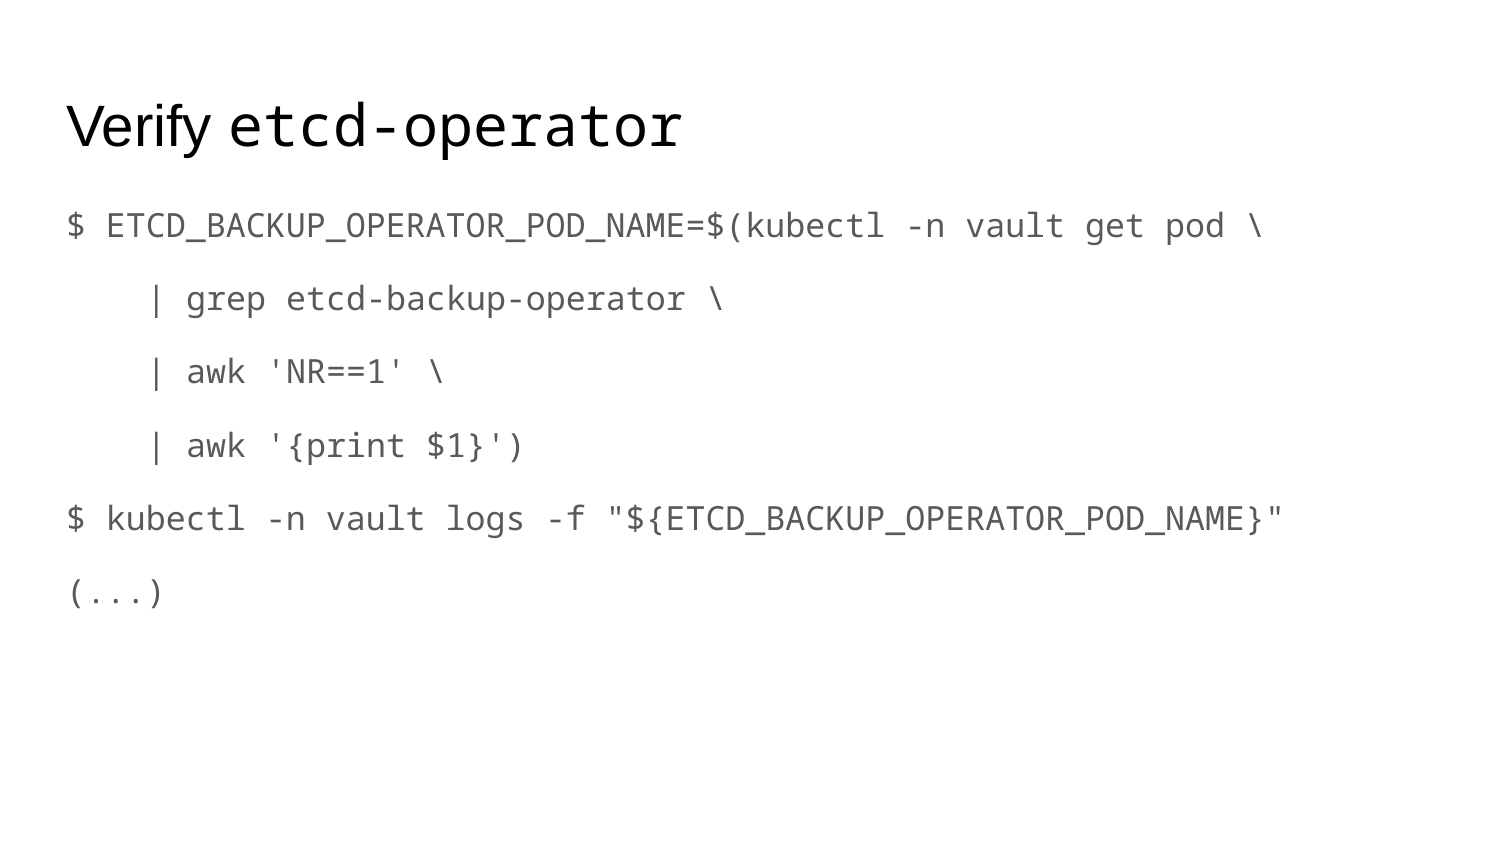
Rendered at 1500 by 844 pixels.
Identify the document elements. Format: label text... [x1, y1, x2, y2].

list $ ETCD_BACKUP_OPERATOR_POD_NAME=$(kubectl -n vault get pod \ | grep etcd-backup-operator \ | awk 'NR==1' \ | awk '{print $1}') $ kubectl -n vault logs -f "${ETCD_BACKUP_OPERATOR_POD_NAME}" (...) [51, 189, 1449, 750]
title Verify etcd-operator [51, 72, 1449, 167]
